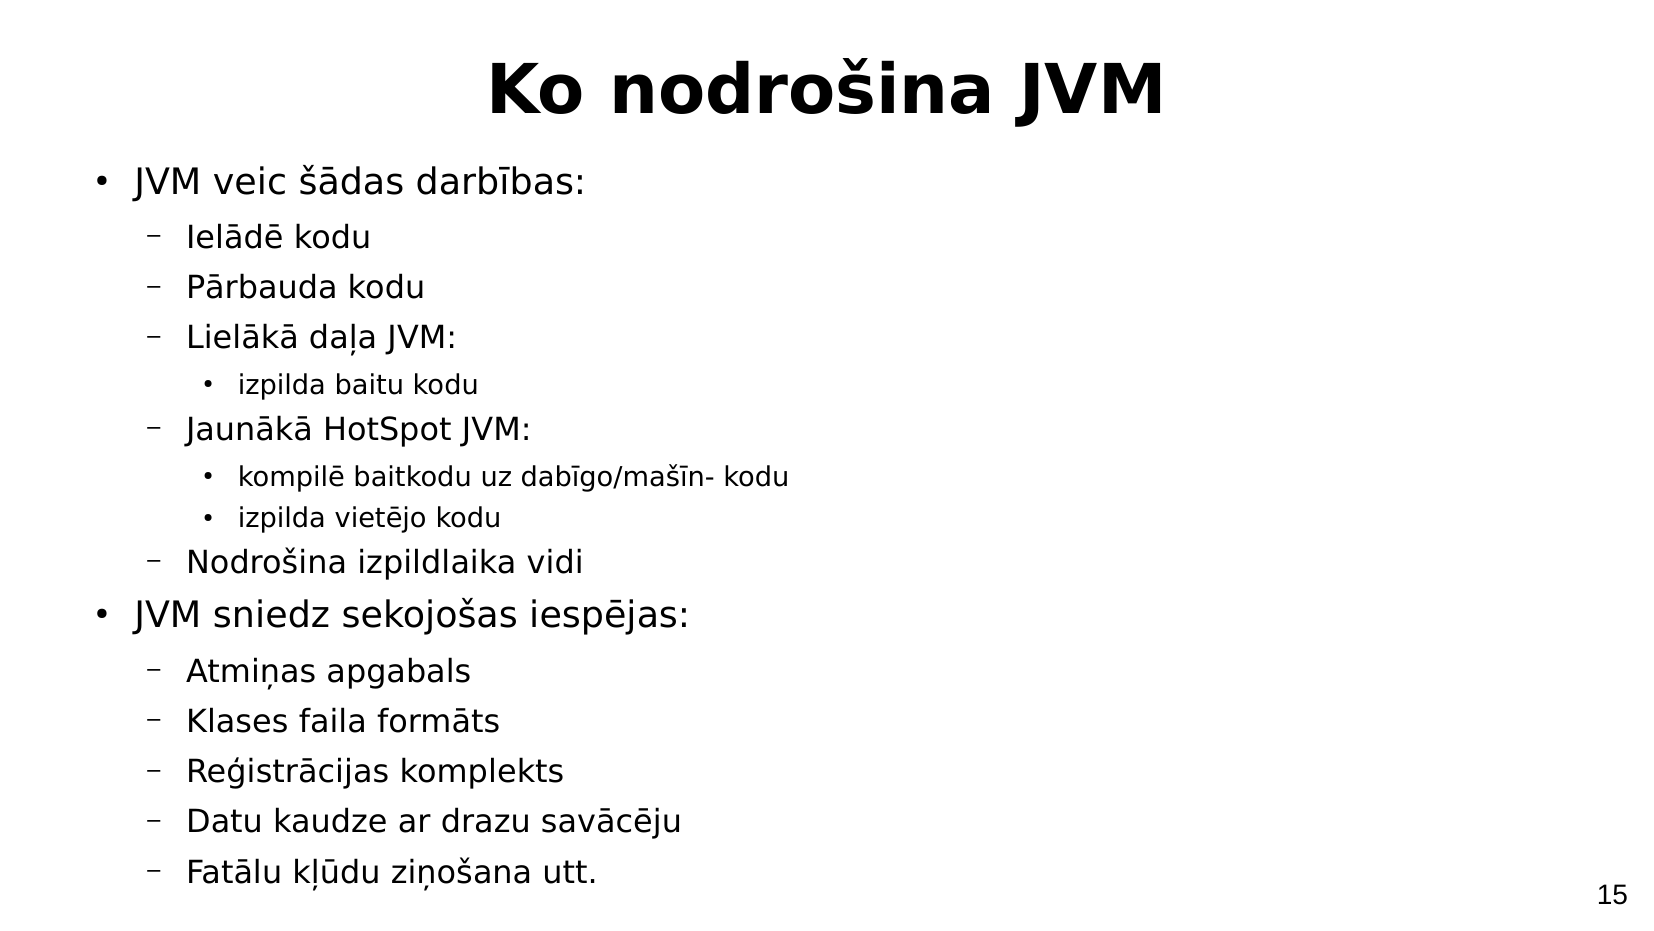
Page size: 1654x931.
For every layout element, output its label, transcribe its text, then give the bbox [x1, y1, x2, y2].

title Ko nodrošina JVM [82, 34, 1571, 146]
list JVM veic šādas darbības: Ielādē kodu Pārbauda kodu Lielākā daļa JVM: izpilda baitu kodu Jaunākā HotSpot JVM: kompilē baitkodu uz dabīgo/mašīn- kodu izpilda vietējo kodu Nodrošina izpildlaika vidi JVM sniedz sekojošas iespējas: Atmiņas apgabals Klases faila formāts Reģistrācijas komplekts Datu kaudze ar drazu savācēju Fatālu kļūdu ziņošana utt. [82, 160, 1617, 891]
